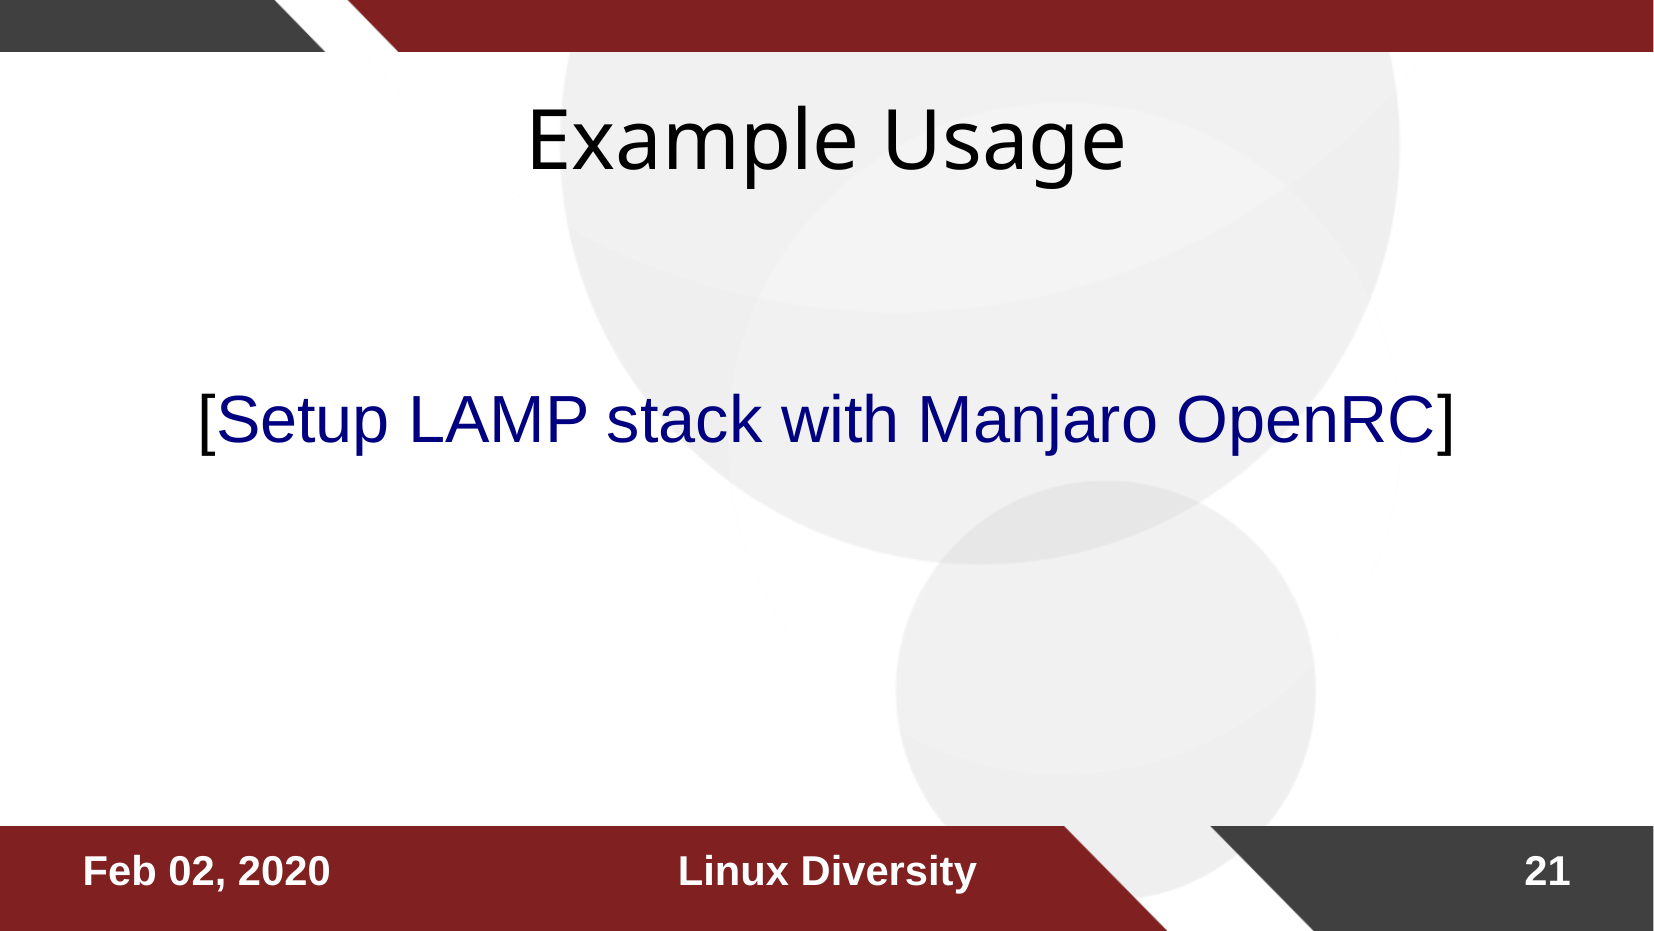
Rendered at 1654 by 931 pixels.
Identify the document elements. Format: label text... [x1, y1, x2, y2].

subtitle [Setup LAMP stack with Manjaro OpenRC] [82, 59, 1571, 780]
picture [0, 0, 1654, 52]
picture [0, 826, 1654, 931]
